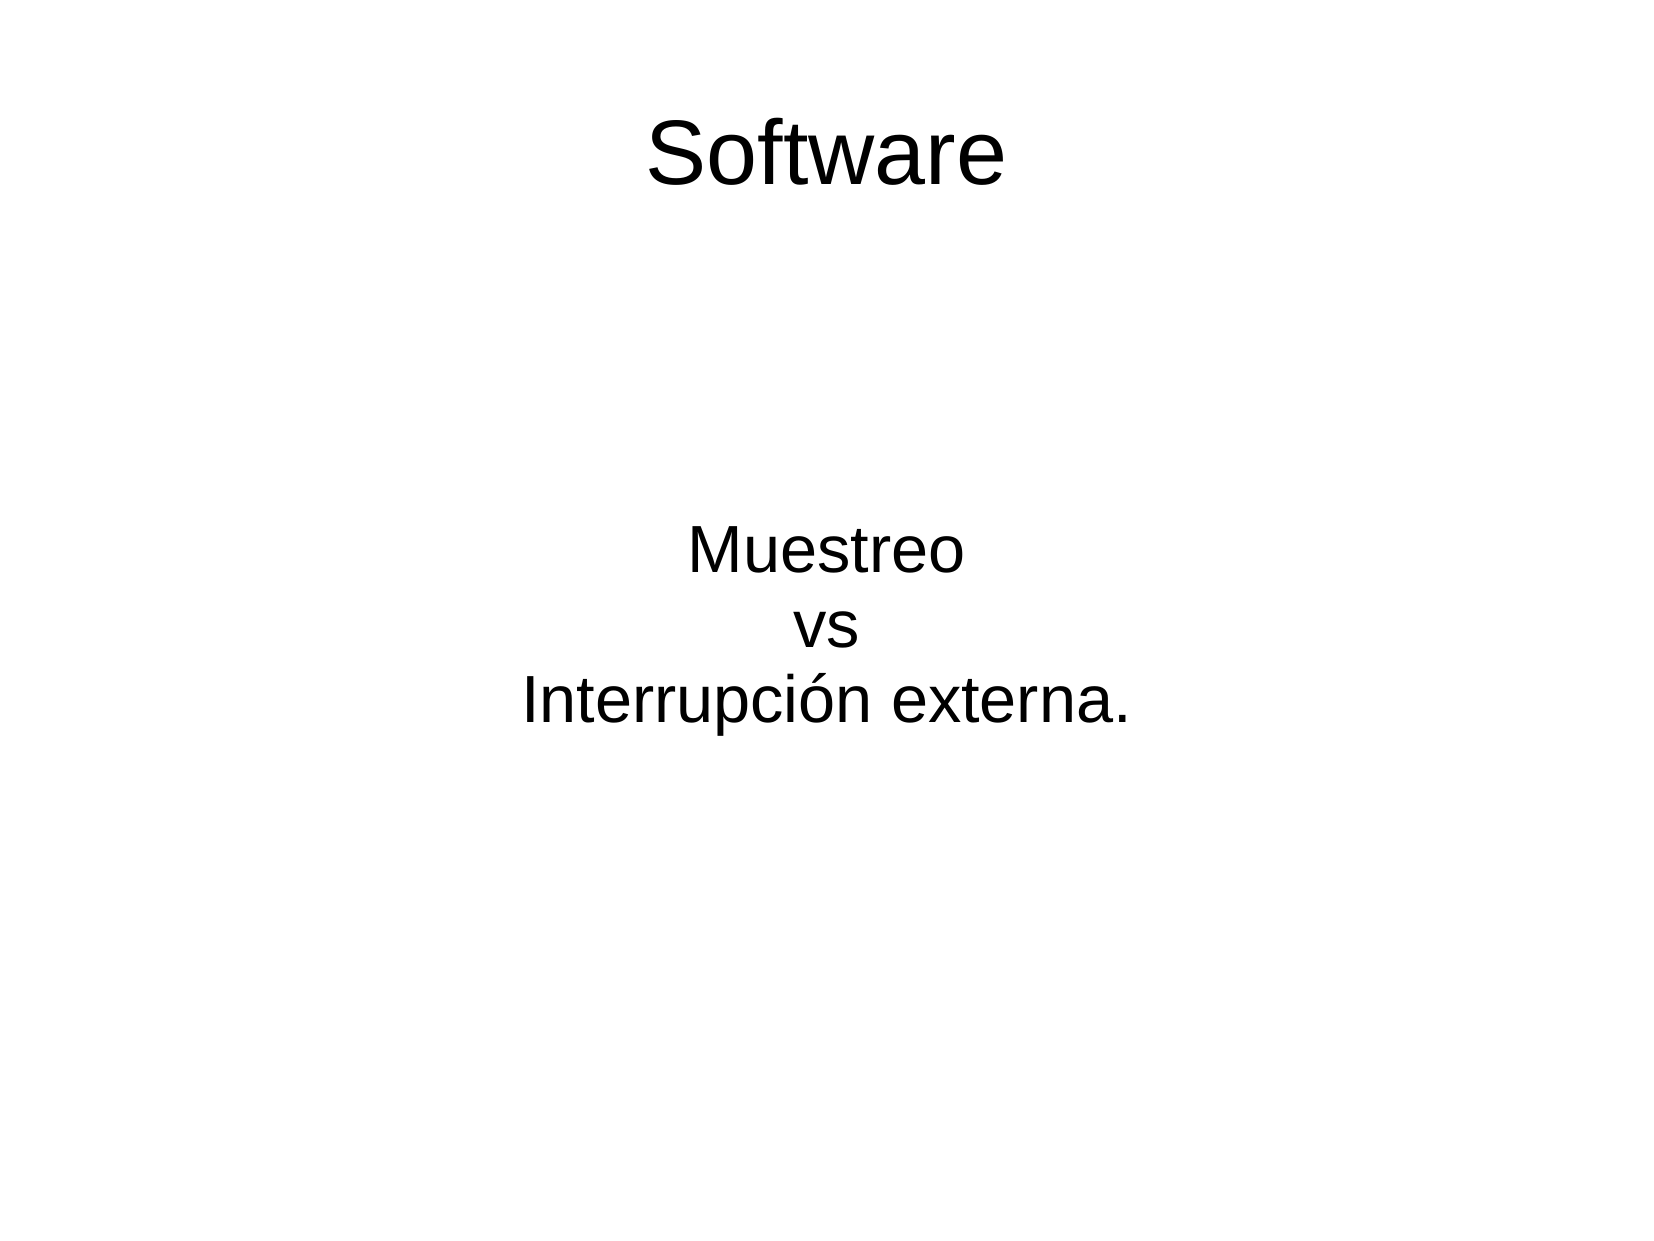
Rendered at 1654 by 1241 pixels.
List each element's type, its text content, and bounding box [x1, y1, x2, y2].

title Software [82, 56, 1571, 250]
subtitle Muestreo vs Interrupción externa. [82, 297, 1571, 1102]
